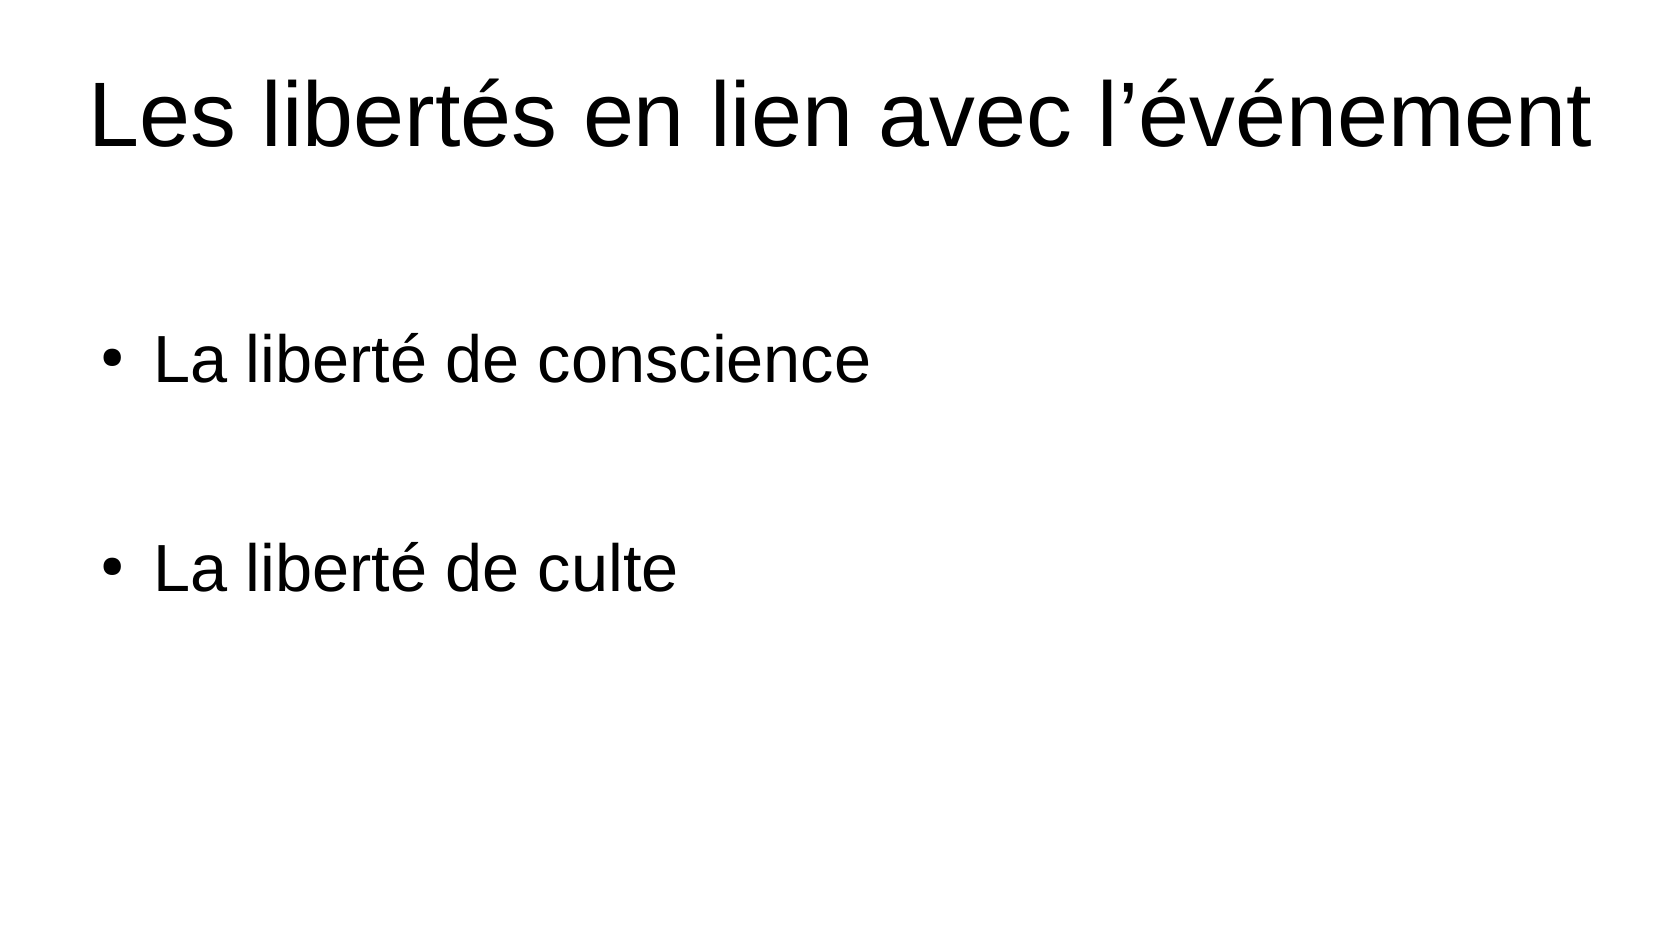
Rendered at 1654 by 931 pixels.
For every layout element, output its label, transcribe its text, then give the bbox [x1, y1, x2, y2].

list La liberté de conscience La liberté de culte [82, 217, 1571, 758]
title Les libertés en lien avec l’événement [59, 37, 1625, 193]
